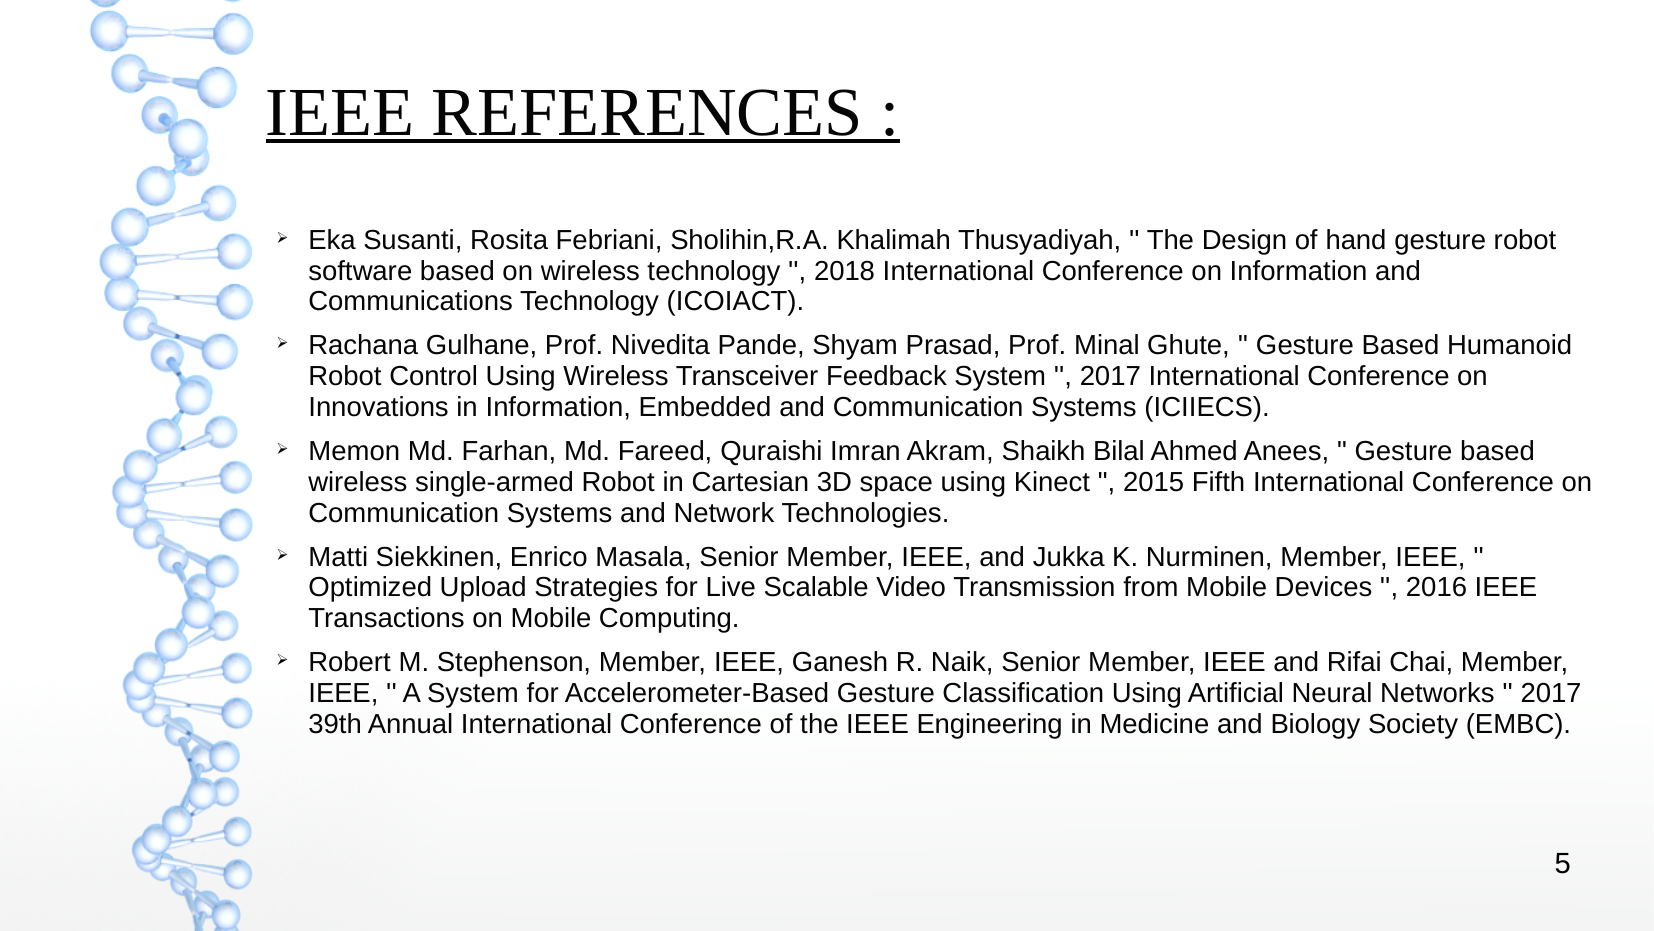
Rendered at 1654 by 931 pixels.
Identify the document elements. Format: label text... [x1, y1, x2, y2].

title IEEE REFERENCES : [265, 35, 1595, 189]
picture [0, 0, 1654, 931]
list Eka Susanti, Rosita Febriani, Sholihin,R.A. Khalimah Thusyadiyah, '' The Design of hand gesture robot software based on wireless technology '', 2018 International Conference on Information and Communications Technology (ICOIACT). Rachana Gulhane, Prof. Nivedita Pande, Shyam Prasad, Prof. Minal Ghute, '' Gesture Based Humanoid Robot Control Using Wireless Transceiver Feedback System '', 2017 International Conference on Innovations in Information, Embedded and Communication Systems (ICIIECS). Memon Md. Farhan, Md. Fareed, Quraishi Imran Akram, Shaikh Bilal Ahmed Anees, " Gesture based wireless single-armed Robot in Cartesian 3D space using Kinect ", 2015 Fifth International Conference on Communication Systems and Network Technologies. Matti Siekkinen, Enrico Masala, Senior Member, IEEE, and Jukka K. Nurminen, Member, IEEE, '' Optimized Upload Strategies for Live Scalable Video Transmission from Mobile Devices '', 2016 IEEE Transactions on Mobile Computing. Robert M. Stephenson, Member, IEEE, Ganesh R. Naik, Senior Member, IEEE and Rifai Chai, Member, IEEE, '' A System for Accelerometer-Based Gesture Classification Using Artificial Neural Networks '' 2017 39th Annual International Conference of the IEEE Engineering in Medicine and Biology Society (EMBC). [265, 224, 1595, 764]
